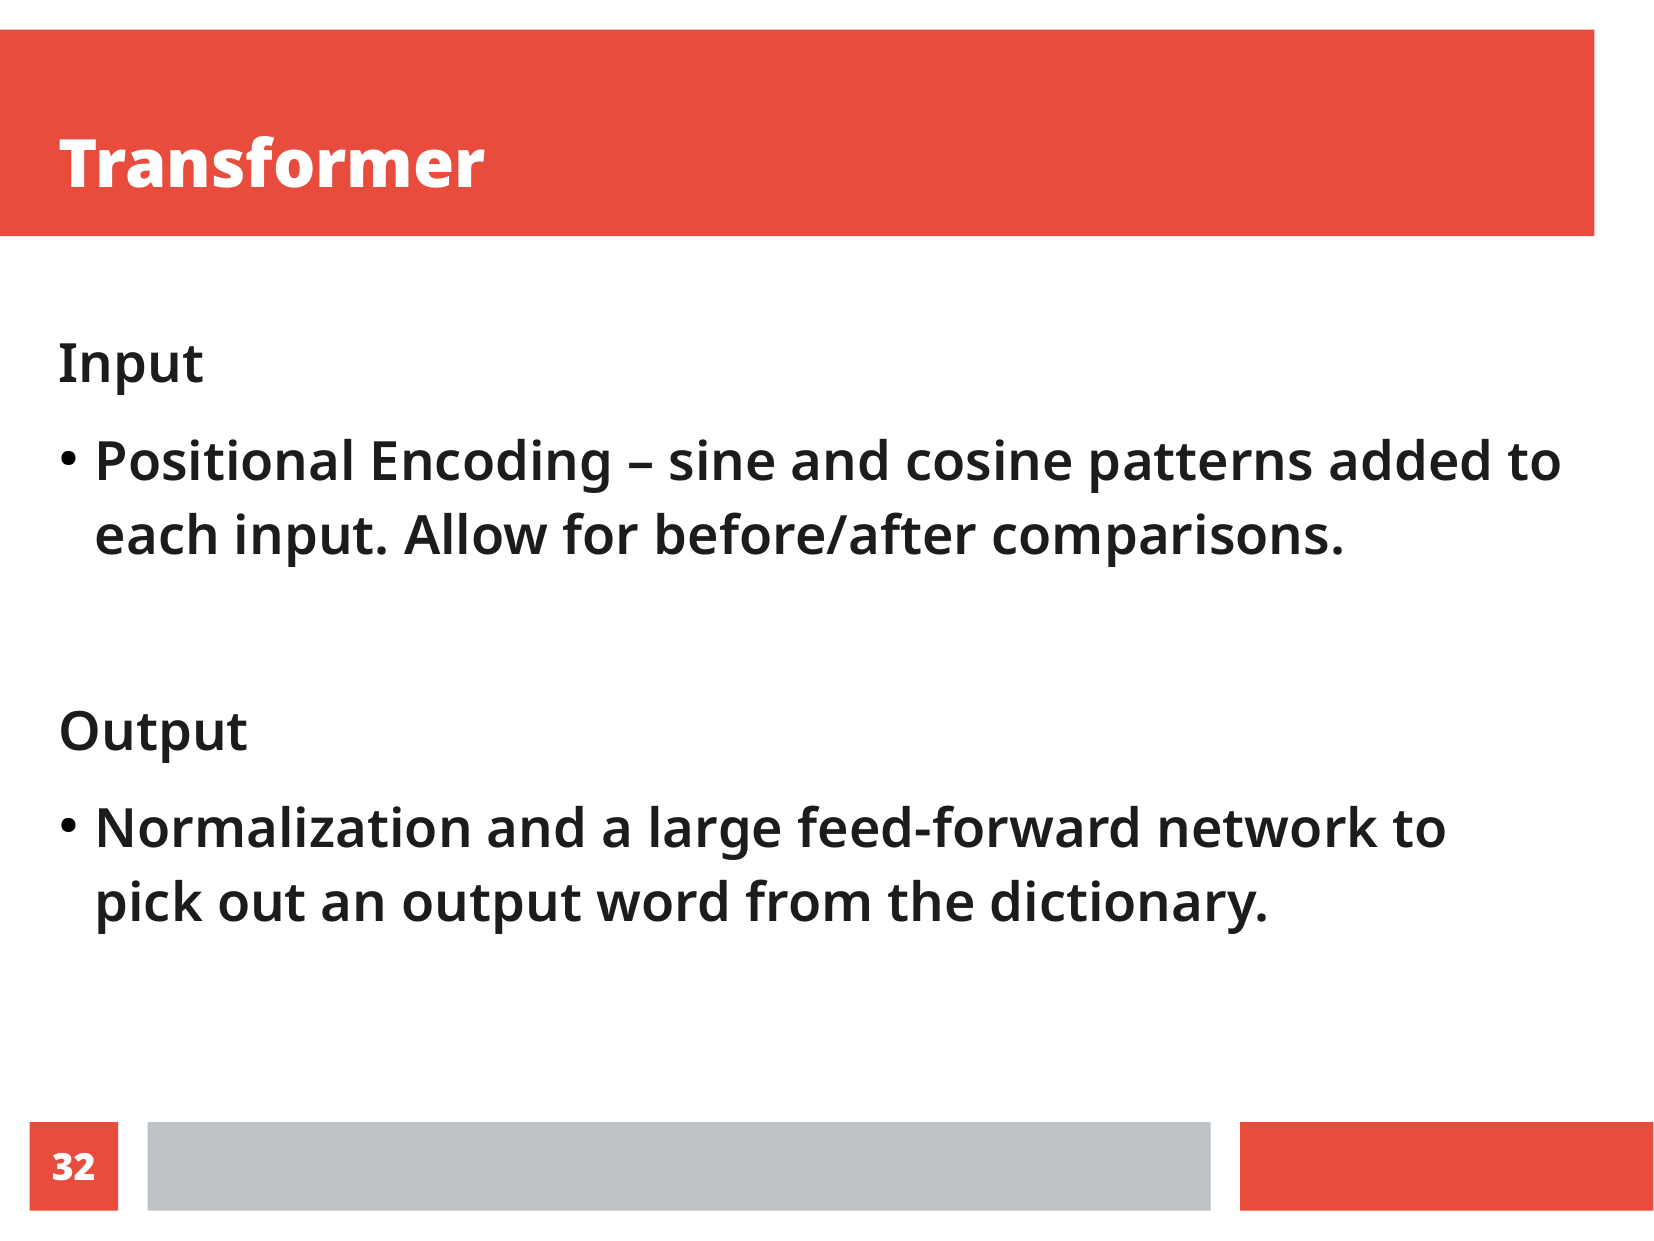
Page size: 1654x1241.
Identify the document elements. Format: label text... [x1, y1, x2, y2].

list Input Positional Encoding – sine and cosine patterns added to each input. Allow for before/after comparisons. Output Normalization and a large feed-forward network to pick out an output word from the dictionary. [59, 324, 1565, 1093]
title Transformer [59, 59, 1595, 207]
